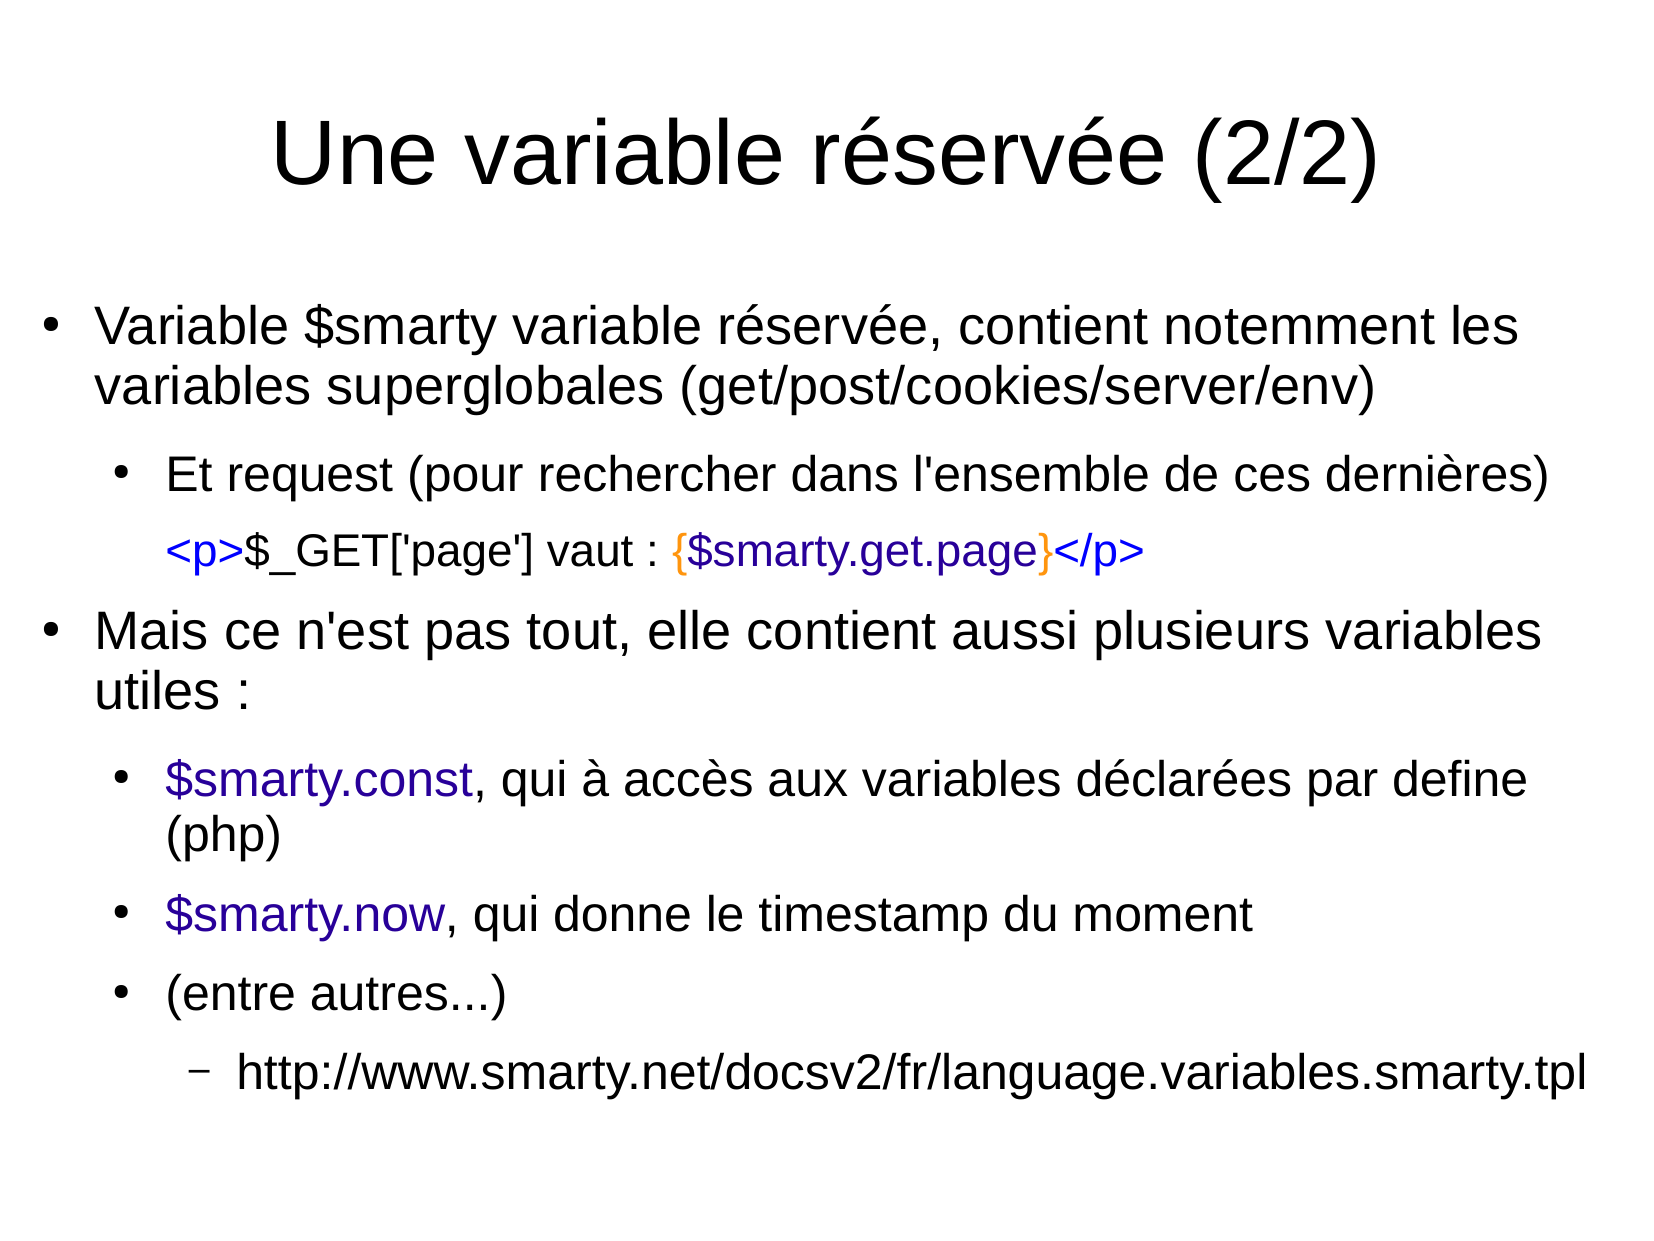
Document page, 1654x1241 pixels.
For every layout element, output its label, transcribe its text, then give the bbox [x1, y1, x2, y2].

title Une variable réservée (2/2) [82, 49, 1571, 257]
list Variable $smarty variable réservée, contient notemment les variables superglobales (get/post/cookies/server/env) Et request (pour rechercher dans l'ensemble de ces dernières) <p>$_GET['page'] vaut : {$smarty.get.page}</p> Mais ce n'est pas tout, elle contient aussi plusieurs variables utiles : $smarty.const, qui à accès aux variables déclarées par define (php) $smarty.now, qui donne le timestamp du moment (entre autres...) http://www.smarty.net/docsv2/fr/language.variables.smarty.tpl [23, 295, 1595, 1179]
